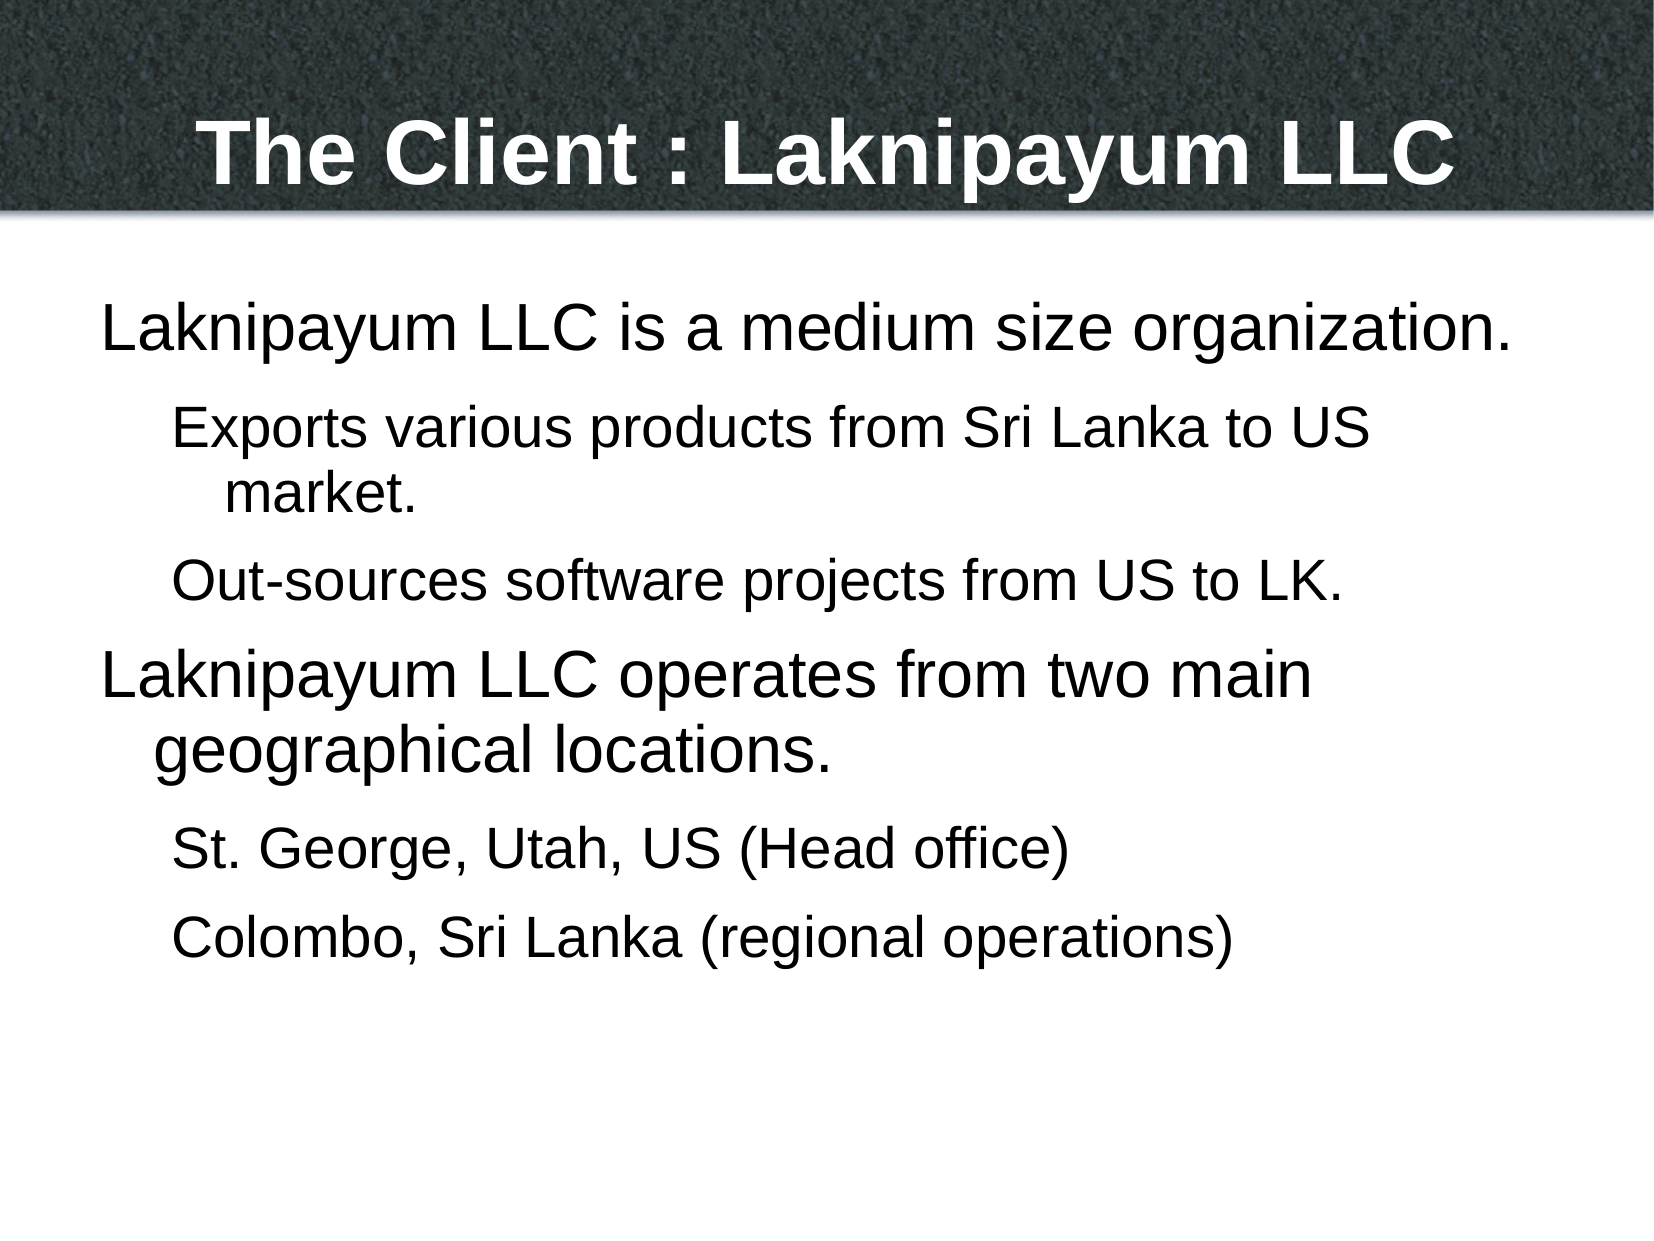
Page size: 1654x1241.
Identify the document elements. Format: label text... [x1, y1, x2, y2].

picture [0, 0, 1654, 1241]
list Laknipayum LLC is a medium size organization. Exports various products from Sri Lanka to US market. Out-sources software projects from US to LK. Laknipayum LLC operates from two main geographical locations. St. George, Utah, US (Head office) Colombo, Sri Lanka (regional operations) [82, 290, 1571, 1139]
title The Client : Laknipayum LLC [82, 49, 1571, 257]
